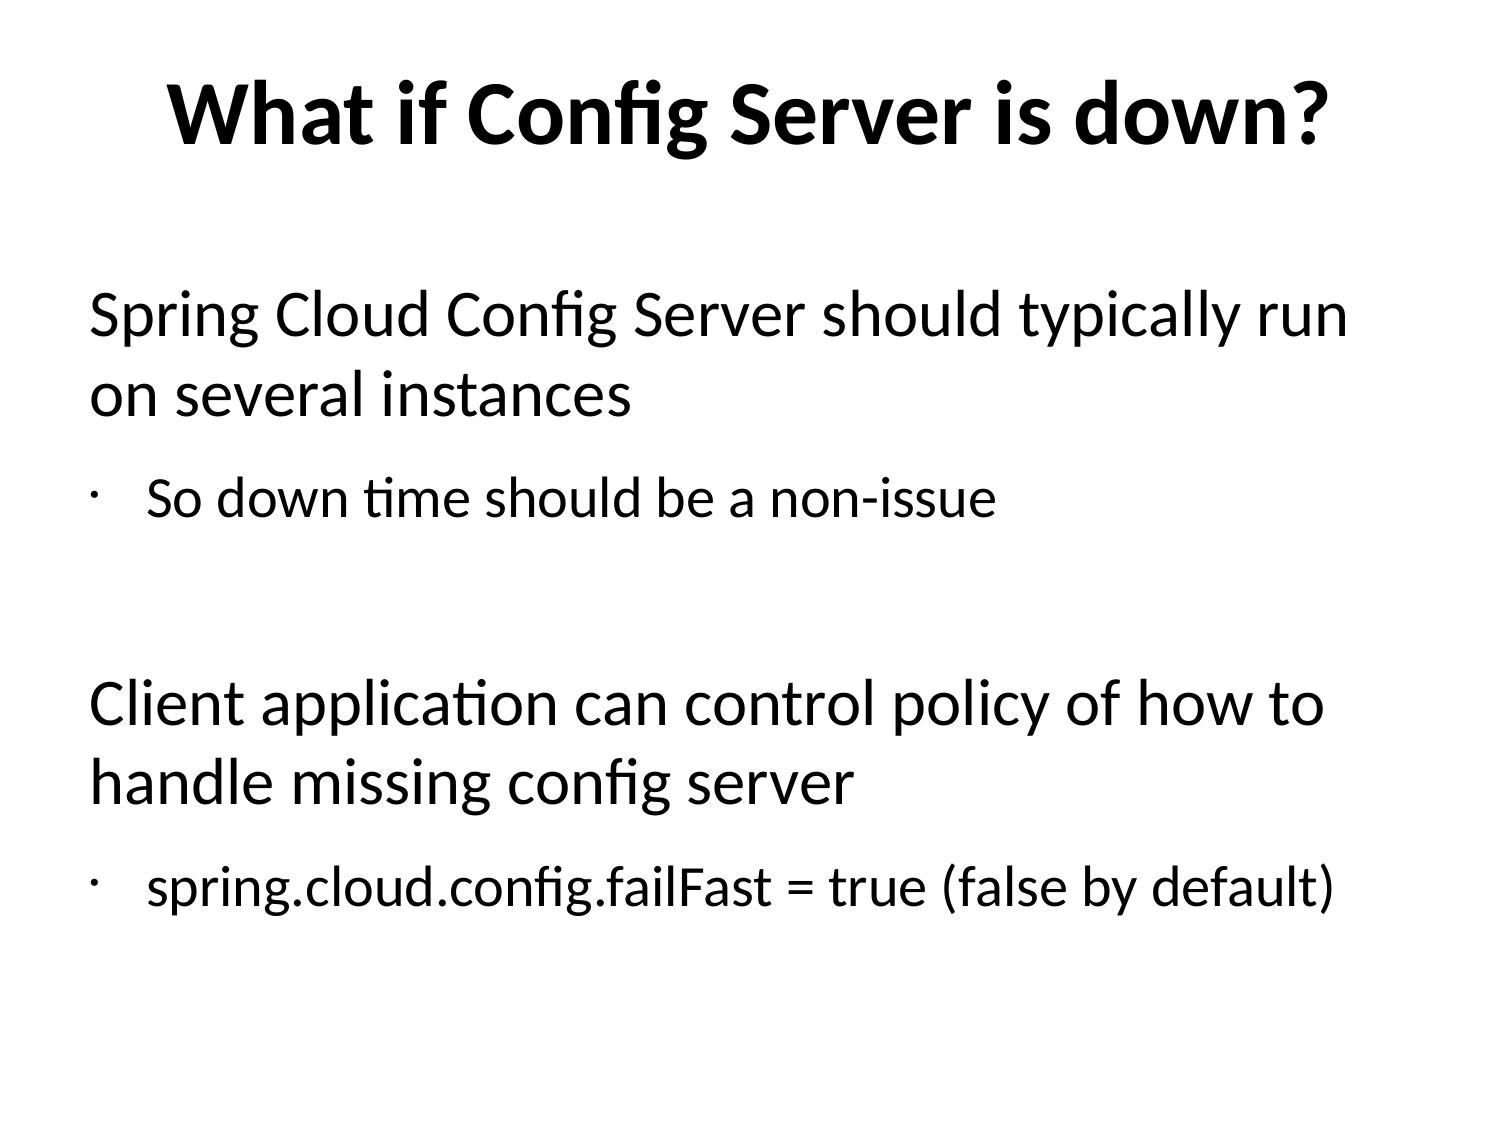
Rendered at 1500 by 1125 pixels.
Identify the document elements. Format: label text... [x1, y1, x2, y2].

title What if Config Server is down? [75, 45, 1425, 233]
list Spring Cloud Config Server should typically run on several instances So down time should be a non-issue Client application can control policy of how to handle missing config server spring.cloud.config.failFast = true (false by default) [75, 262, 1425, 1005]
